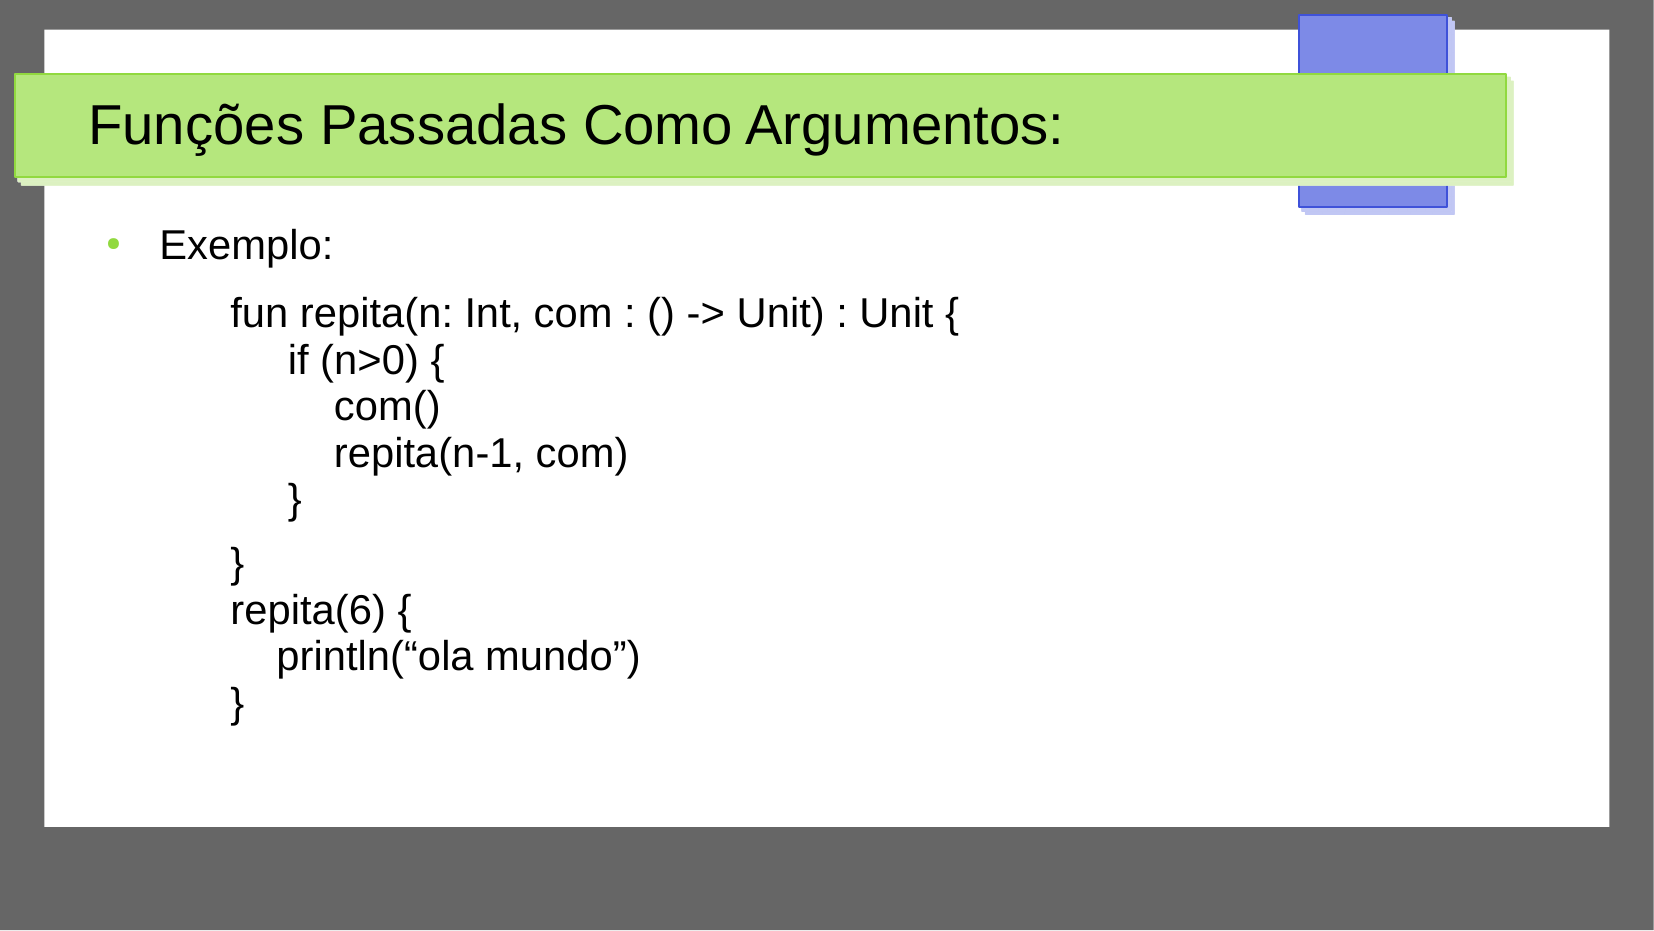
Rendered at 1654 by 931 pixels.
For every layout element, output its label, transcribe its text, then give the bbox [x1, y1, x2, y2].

list Exemplo: fun repita(n: Int, com : () -> Unit) : Unit { if (n>0) { com() repita(n-1, com) } } repita(6) { println(“ola mundo”) } [88, 221, 1565, 813]
title Funções Passadas Como Argumentos: [88, 73, 1506, 178]
